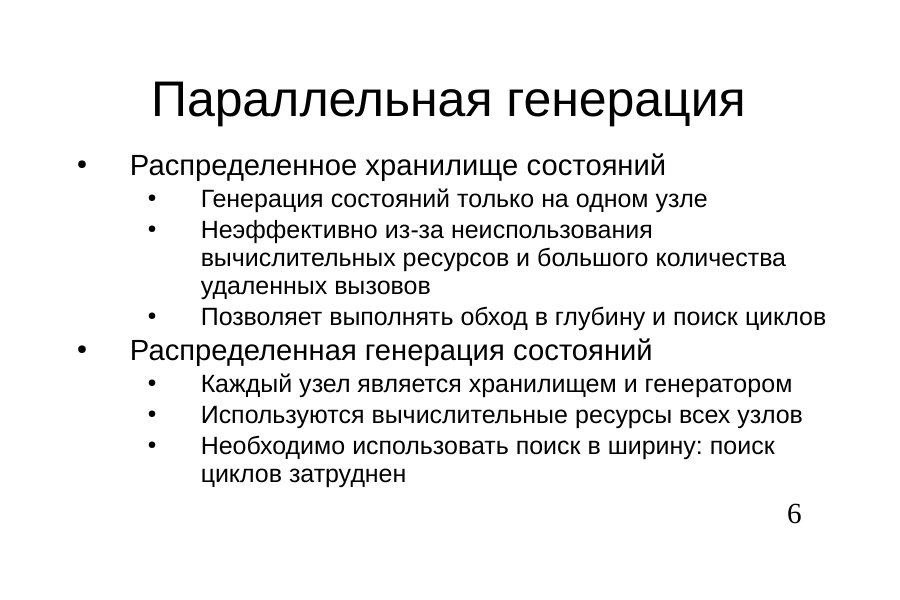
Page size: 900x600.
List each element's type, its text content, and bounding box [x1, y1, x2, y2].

list Распределенное хранилище состояний Генерация состояний только на одном узле Неэффективно из-за неиспользования вычислительных ресурсов и большого количества удаленных вызовов Позволяет выполнять обход в глубину и поиск циклов Распределенная генерация состояний Каждый узел является хранилищем и генератором Используются вычислительные ресурсы всех узлов Необходимо использовать поиск в ширину: поиск циклов затруднен [59, 149, 841, 600]
title Параллельная генерация [96, 59, 801, 140]
